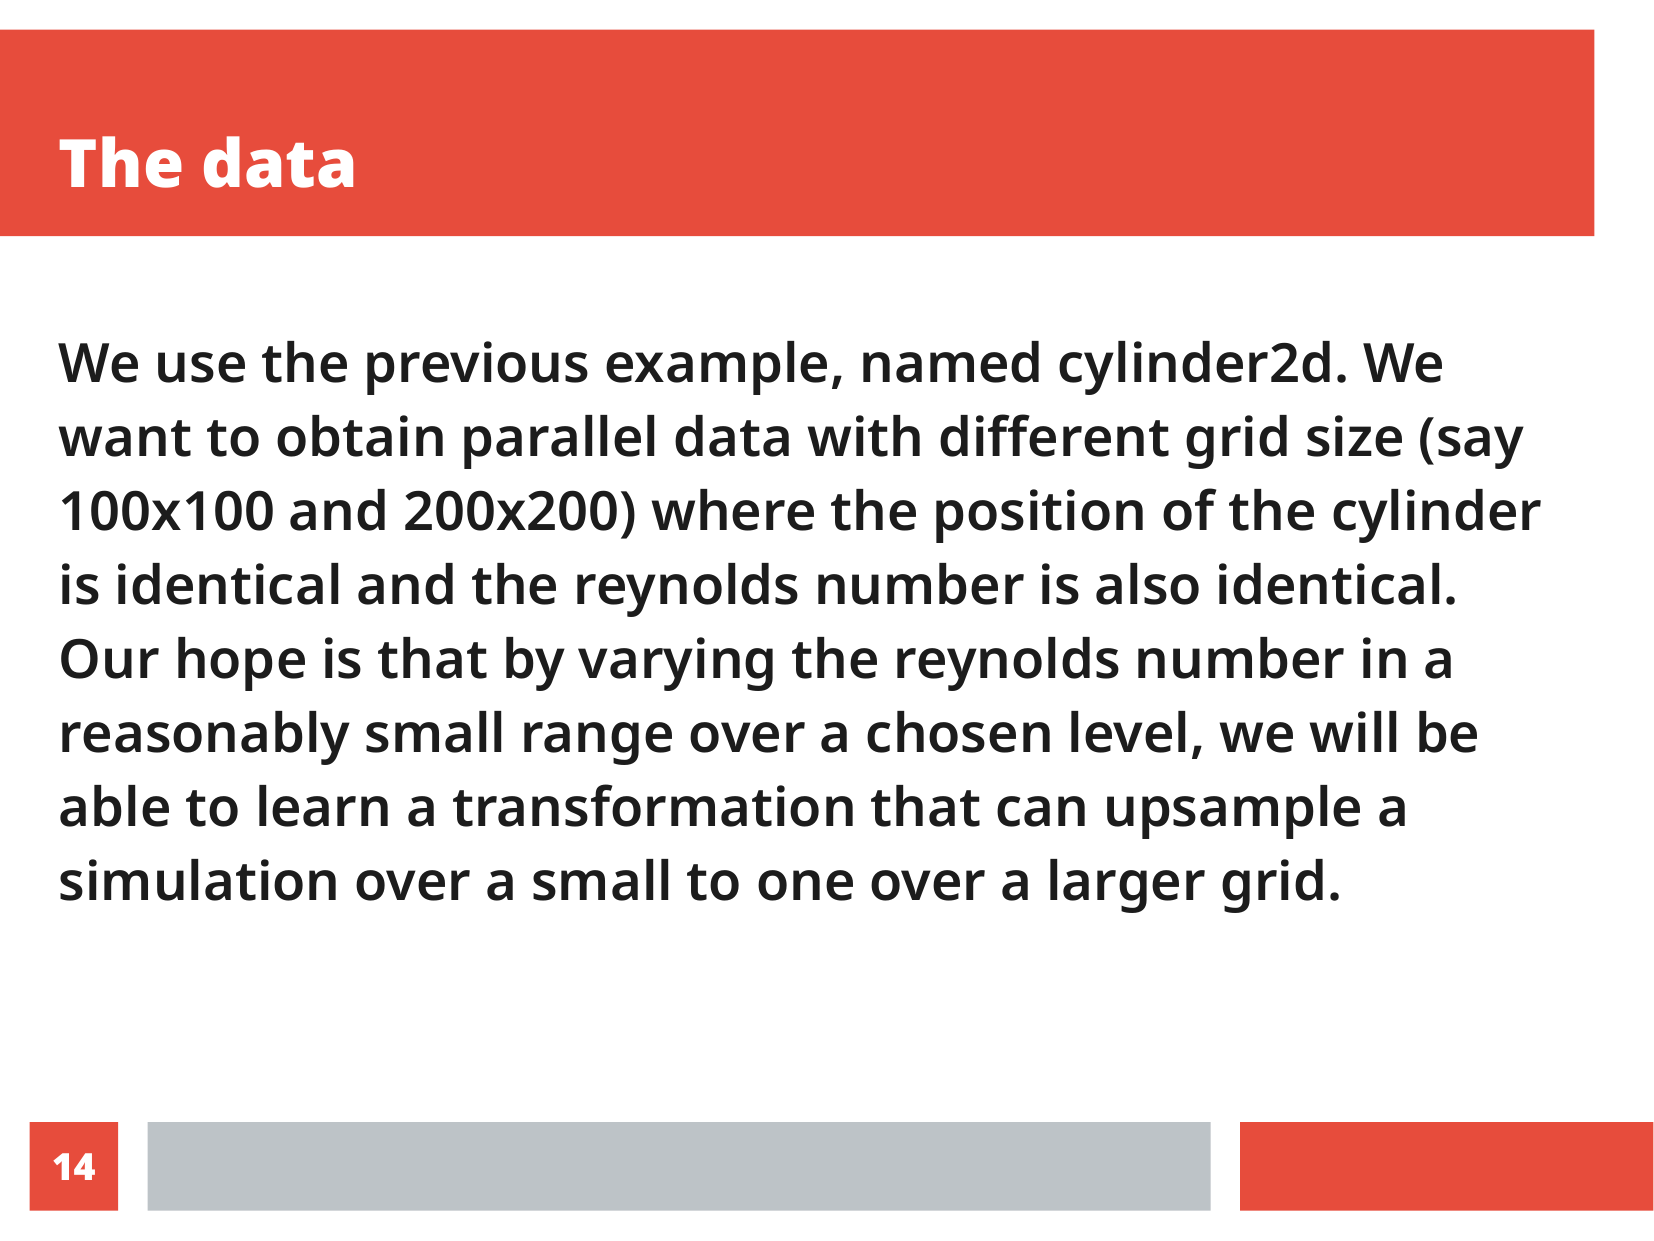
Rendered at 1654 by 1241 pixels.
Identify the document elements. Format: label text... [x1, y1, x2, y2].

title The data [59, 59, 1595, 207]
list We use the previous example, named cylinder2d. We want to obtain parallel data with different grid size (say 100x100 and 200x200) where the position of the cylinder is identical and the reynolds number is also identical. Our hope is that by varying the reynolds number in a reasonably small range over a chosen level, we will be able to learn a transformation that can upsample a simulation over a small to one over a larger grid. [59, 324, 1565, 1093]
